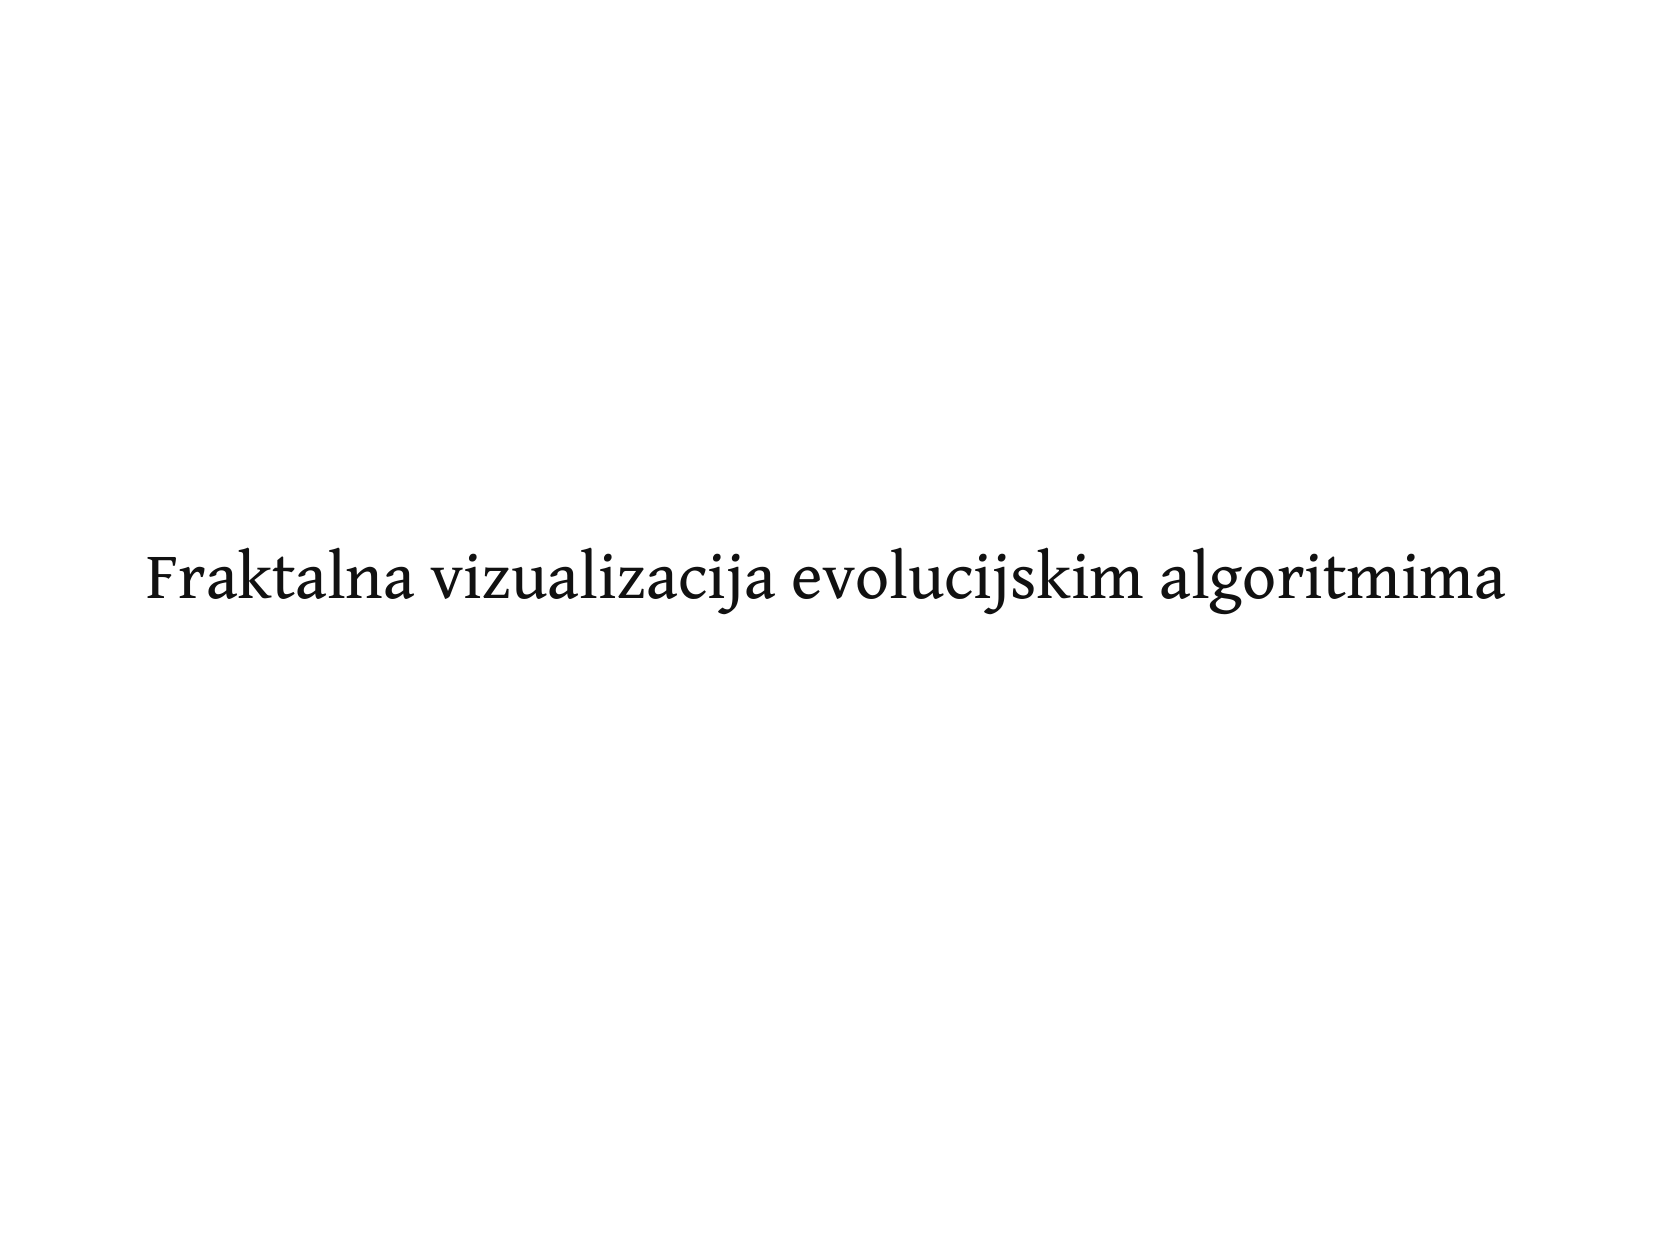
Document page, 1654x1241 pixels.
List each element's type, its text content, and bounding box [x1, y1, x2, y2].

subtitle Fraktalna vizualizacija evolucijskim algoritmima [82, 49, 1571, 1109]
